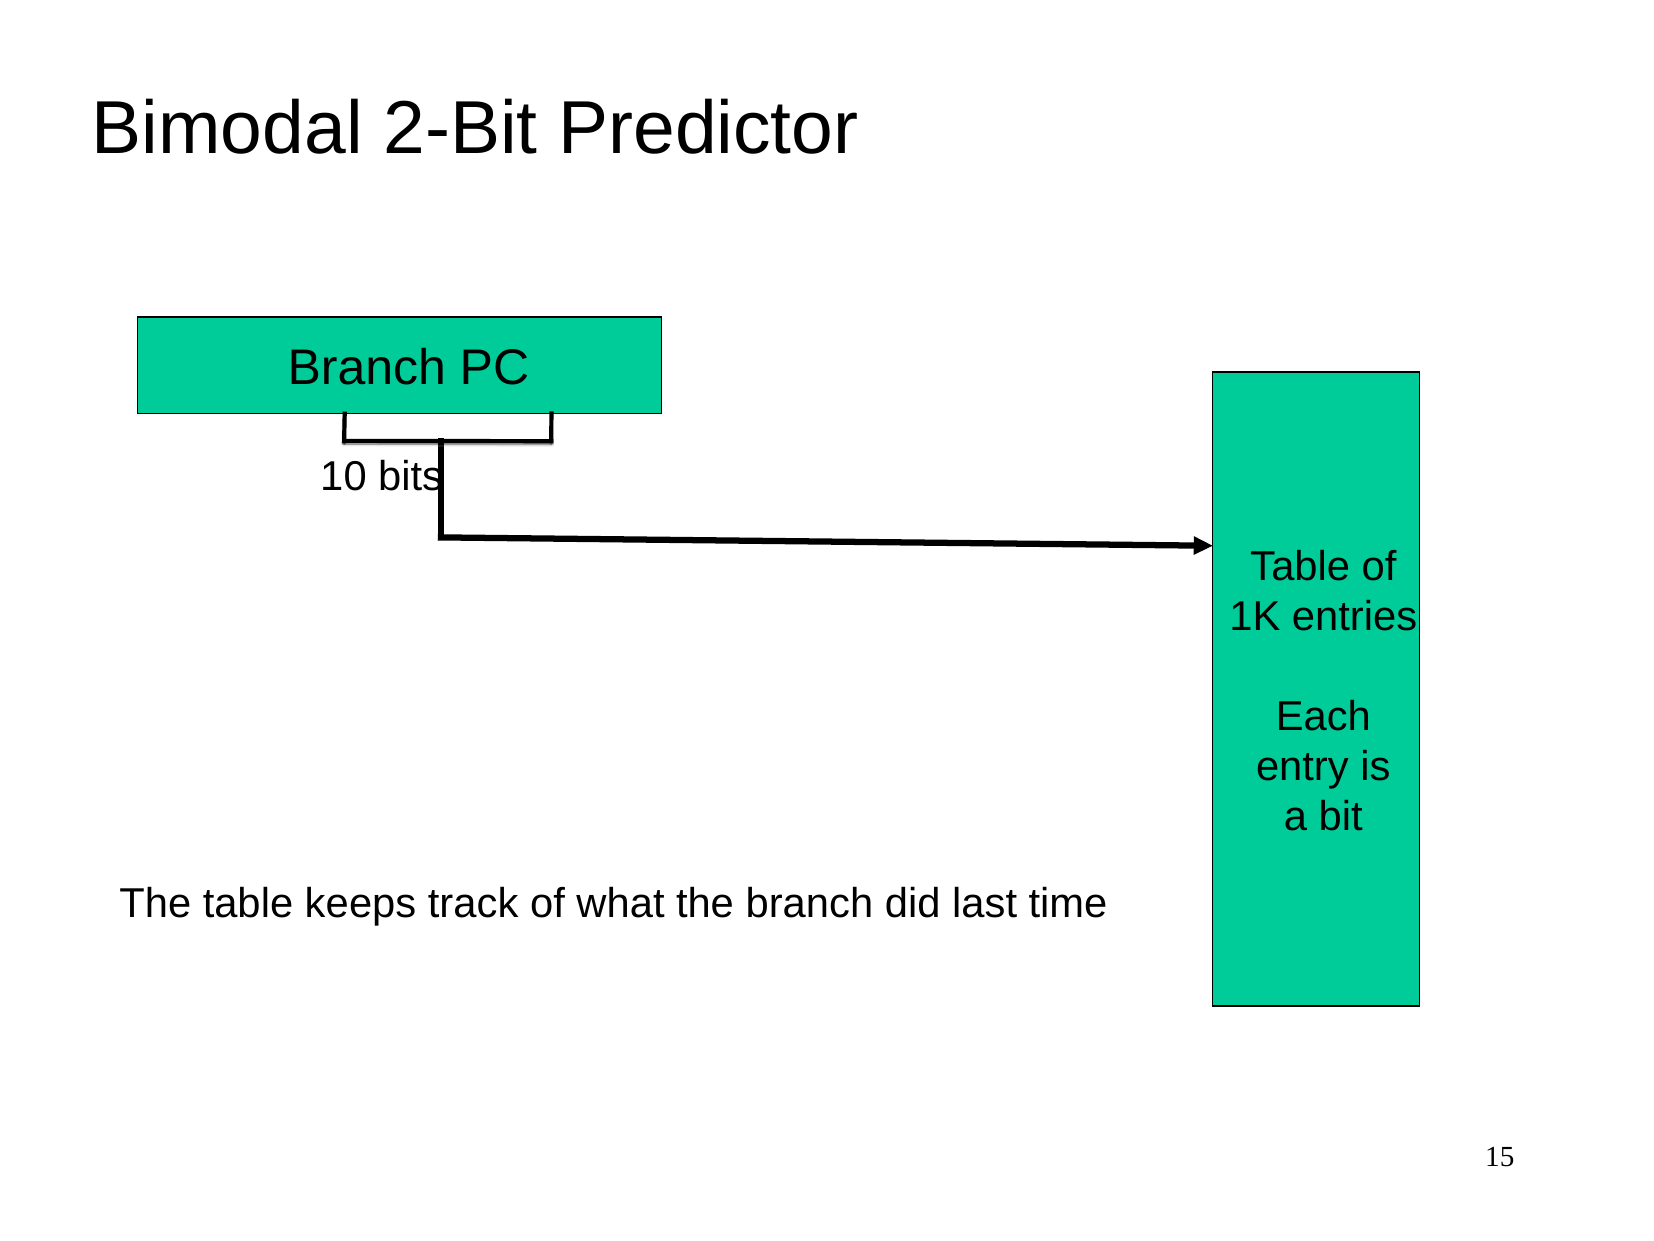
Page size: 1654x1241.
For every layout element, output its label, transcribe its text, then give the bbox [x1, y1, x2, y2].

text_box Bimodal 2-Bit Predictor [77, 71, 874, 177]
text_box Branch PC [137, 316, 662, 414]
text_box Table of 1K entries Each entry is a bit [1212, 371, 1420, 1006]
text_box The table keeps track of what the branch did last time [89, 868, 1123, 934]
text_box 10 bits [290, 440, 459, 507]
text_box <number> [1184, 1129, 1530, 1213]
